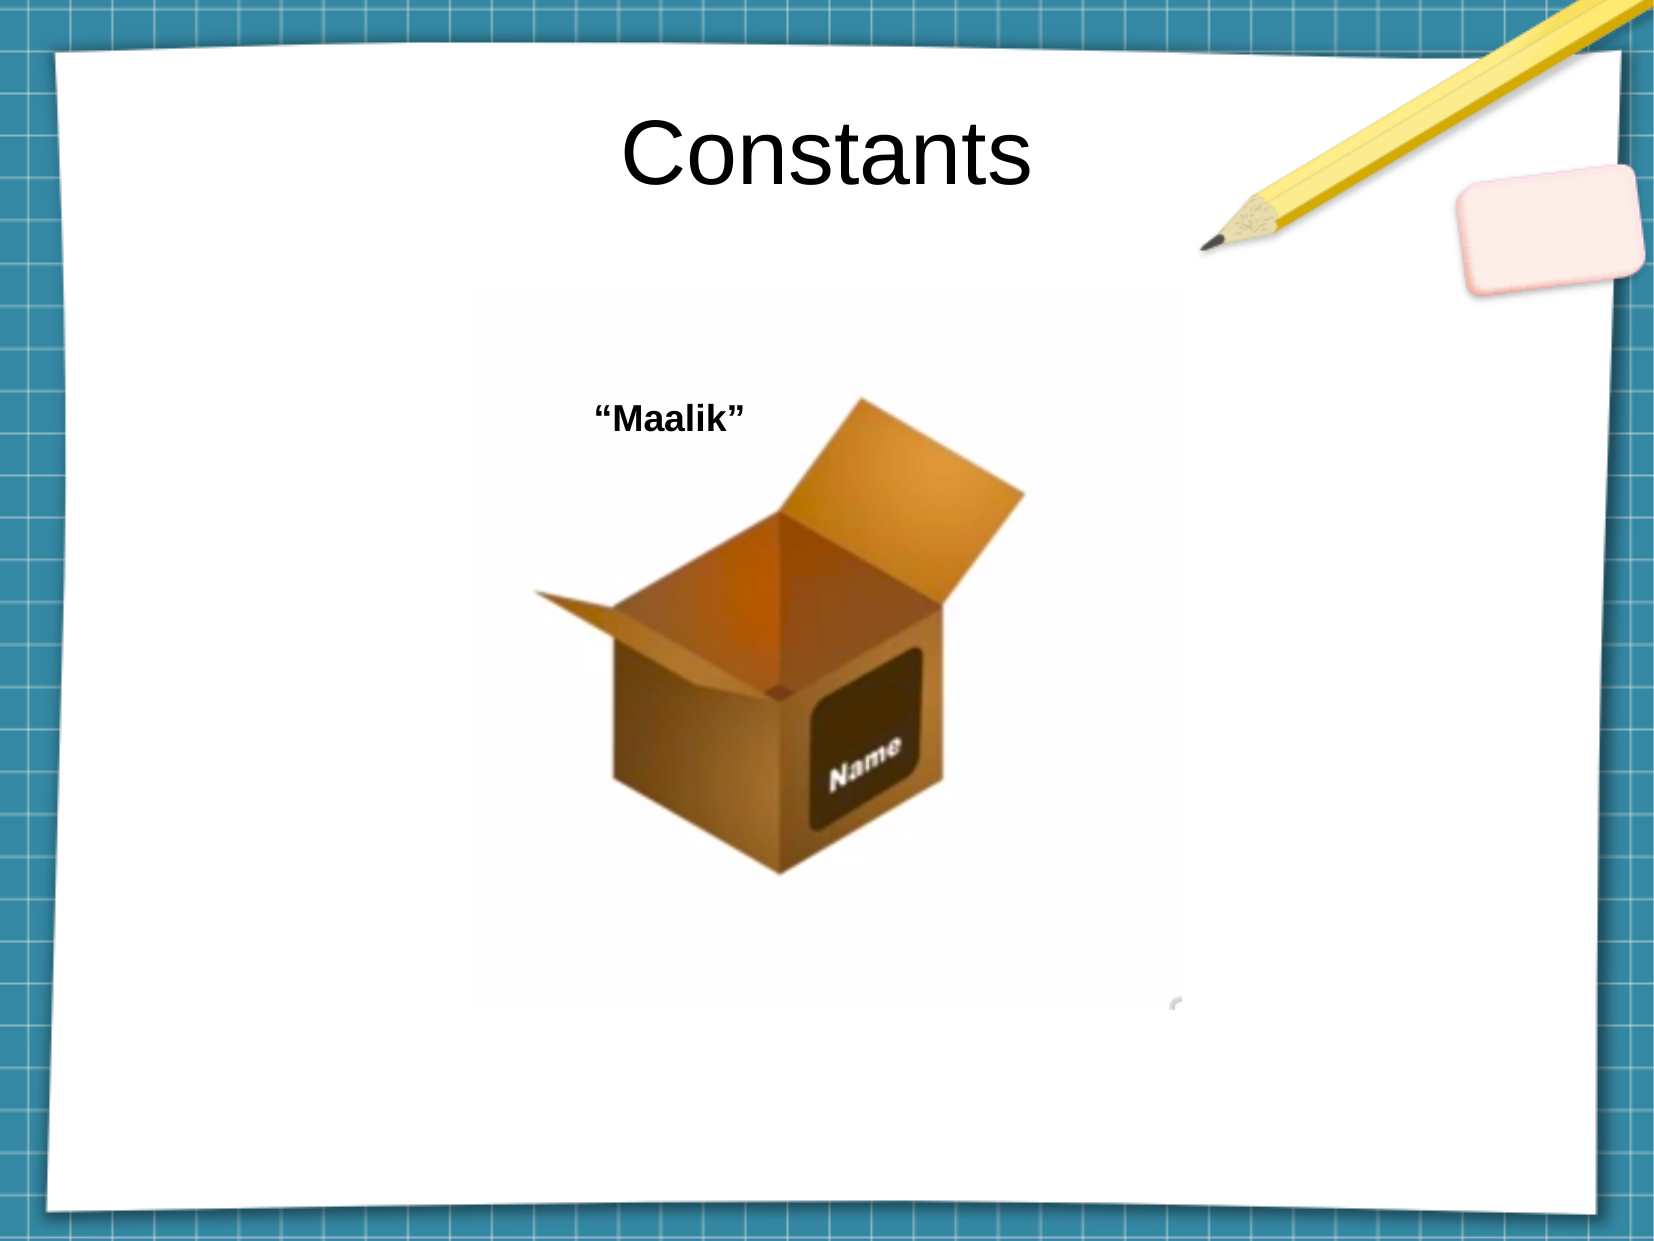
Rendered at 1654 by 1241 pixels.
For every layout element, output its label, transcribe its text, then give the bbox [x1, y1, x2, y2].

picture [0, 0, 1654, 1241]
title Constants [82, 49, 1571, 257]
text_box “Maalik” [578, 389, 1040, 483]
